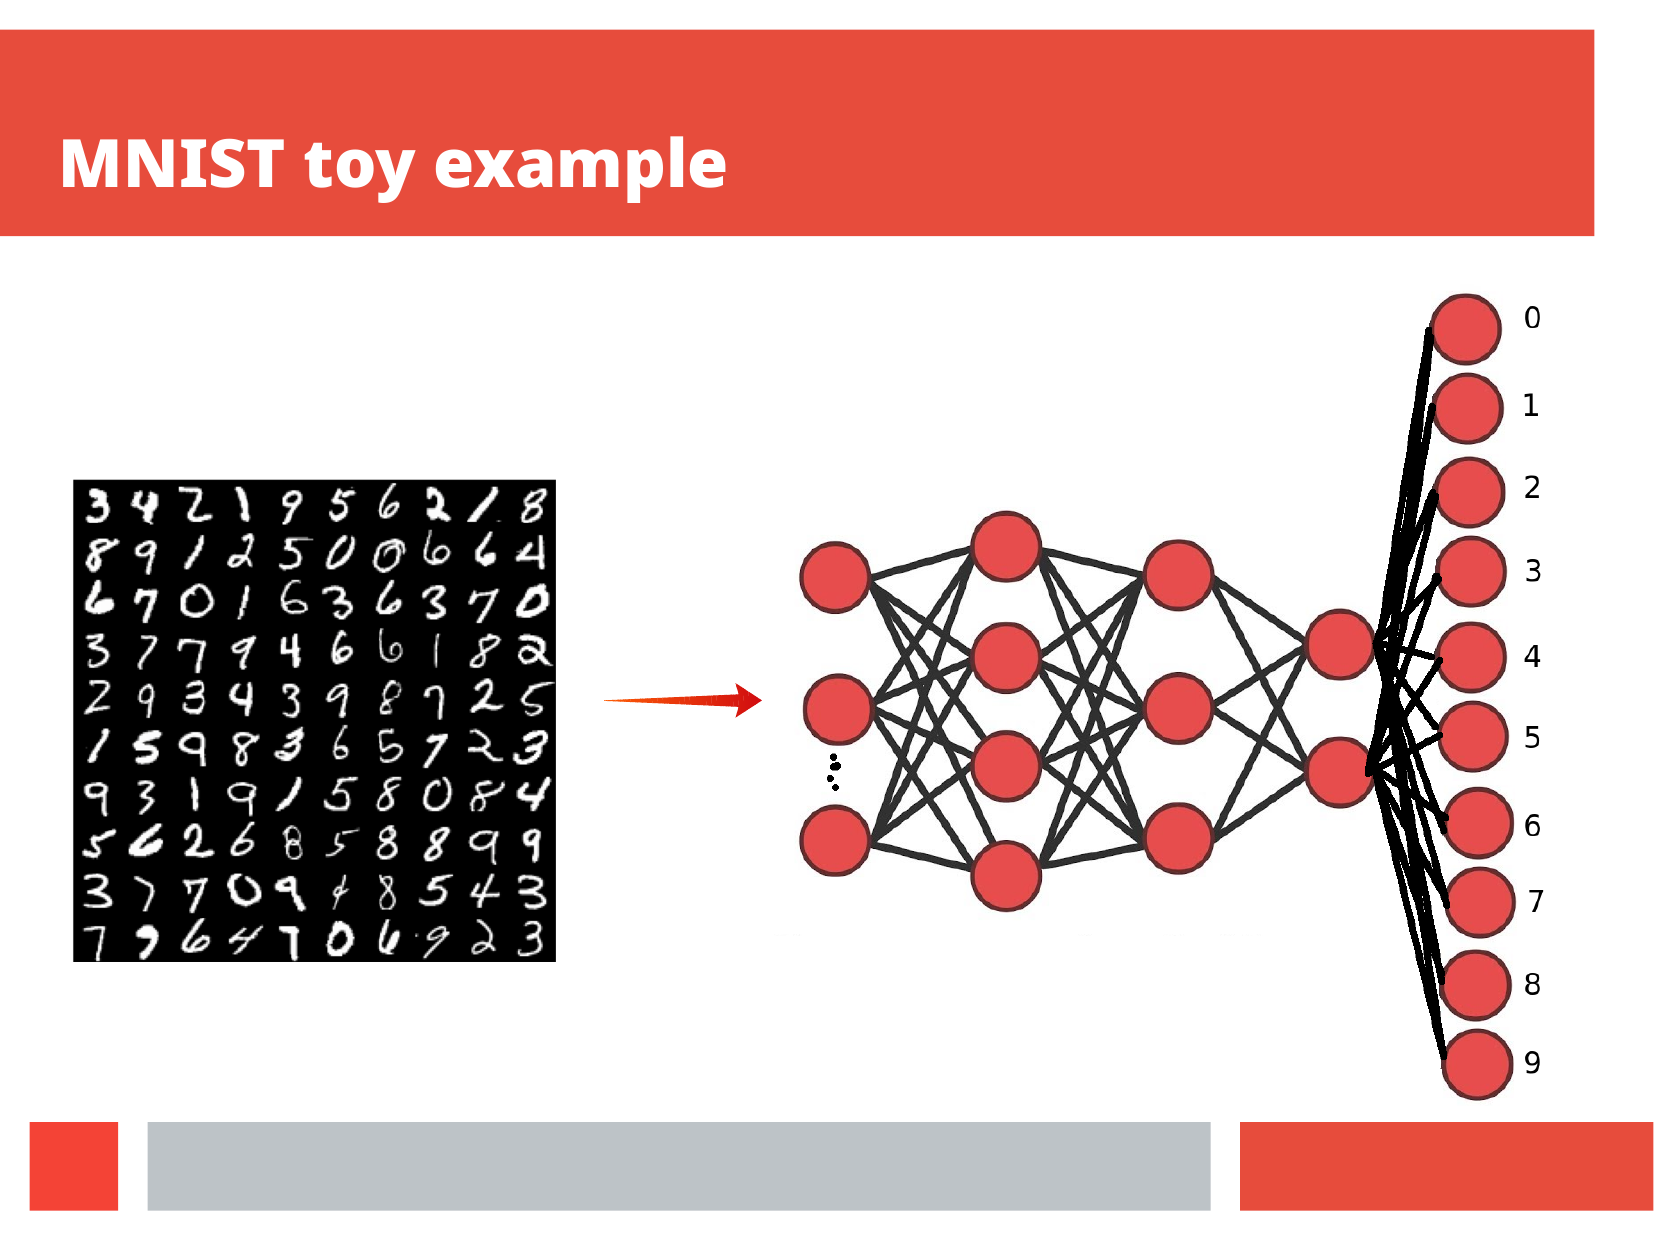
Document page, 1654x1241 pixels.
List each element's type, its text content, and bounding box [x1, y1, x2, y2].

picture [72, 479, 556, 962]
title MNIST toy example [59, 59, 1595, 207]
picture [601, 254, 1636, 1106]
